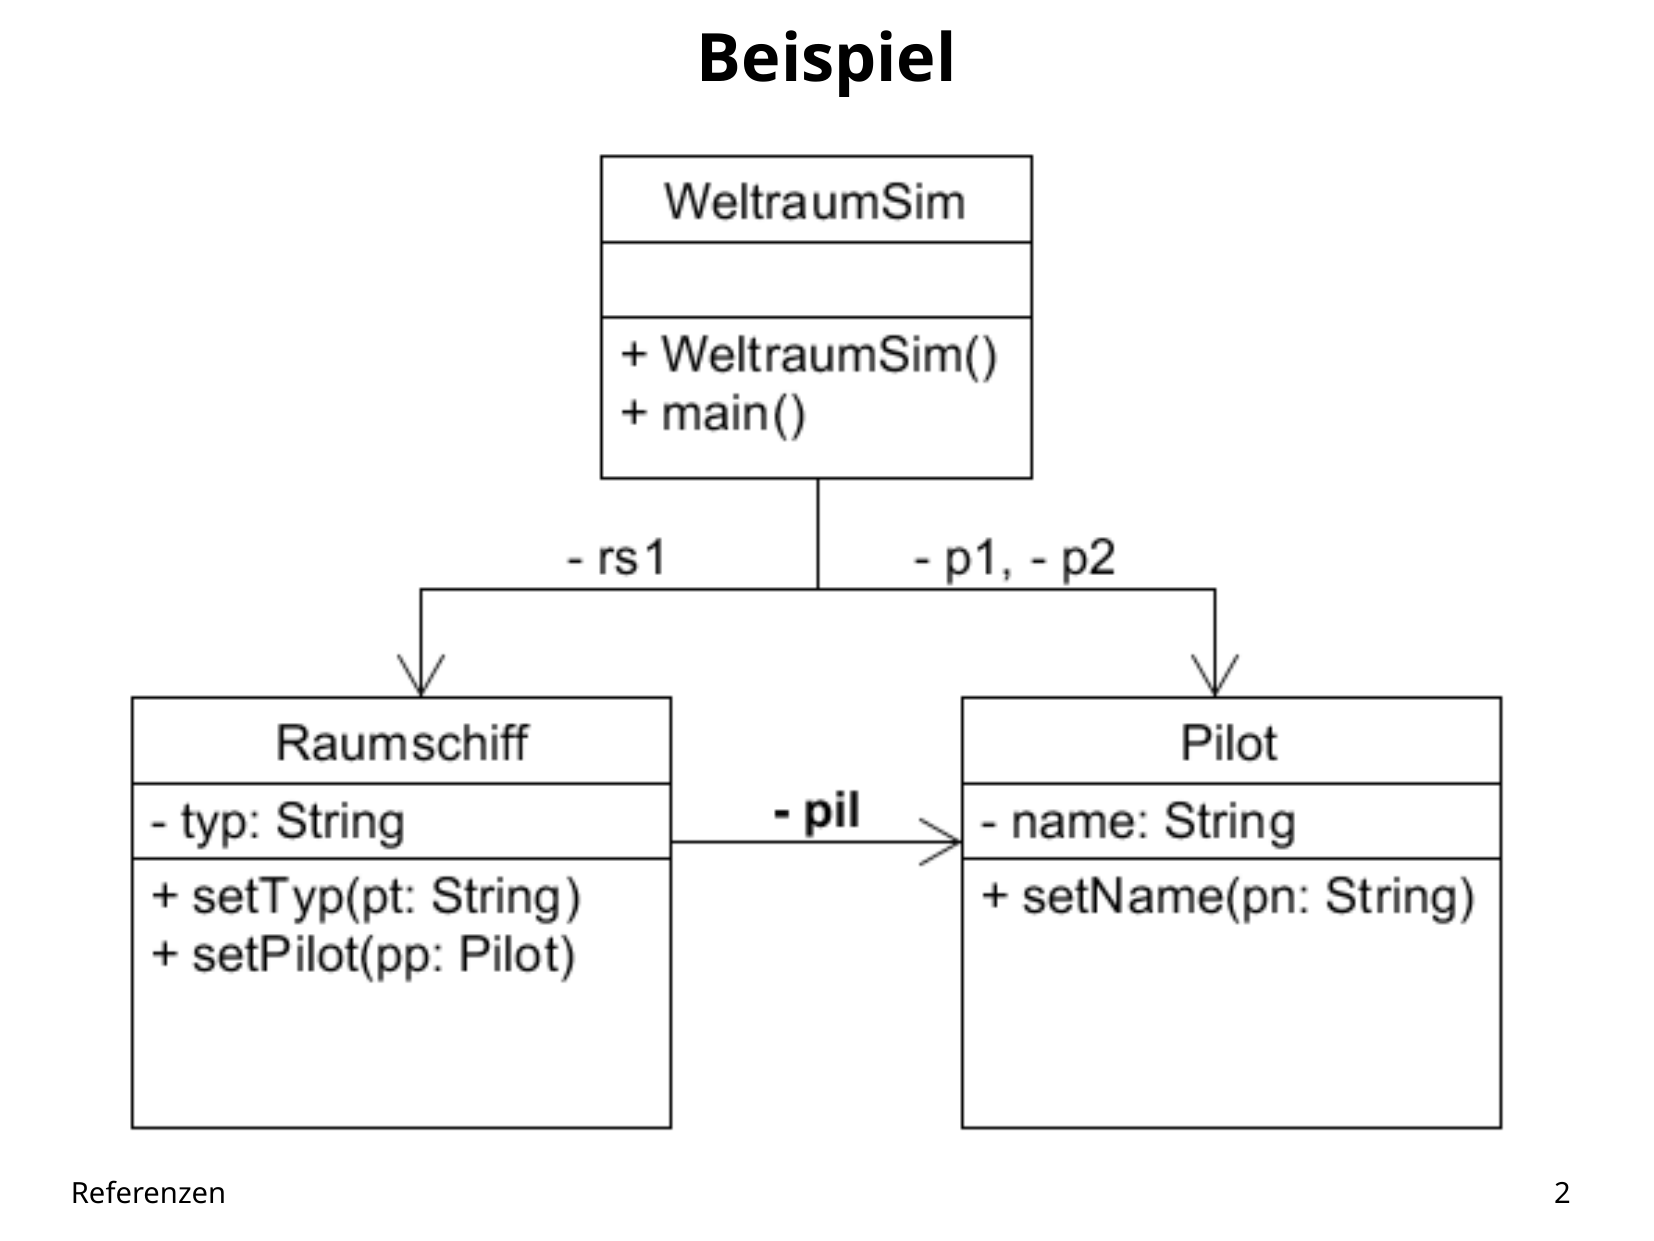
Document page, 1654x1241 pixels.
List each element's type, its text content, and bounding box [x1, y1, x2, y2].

picture [129, 153, 1506, 1133]
title Beispiel [0, 5, 1654, 107]
